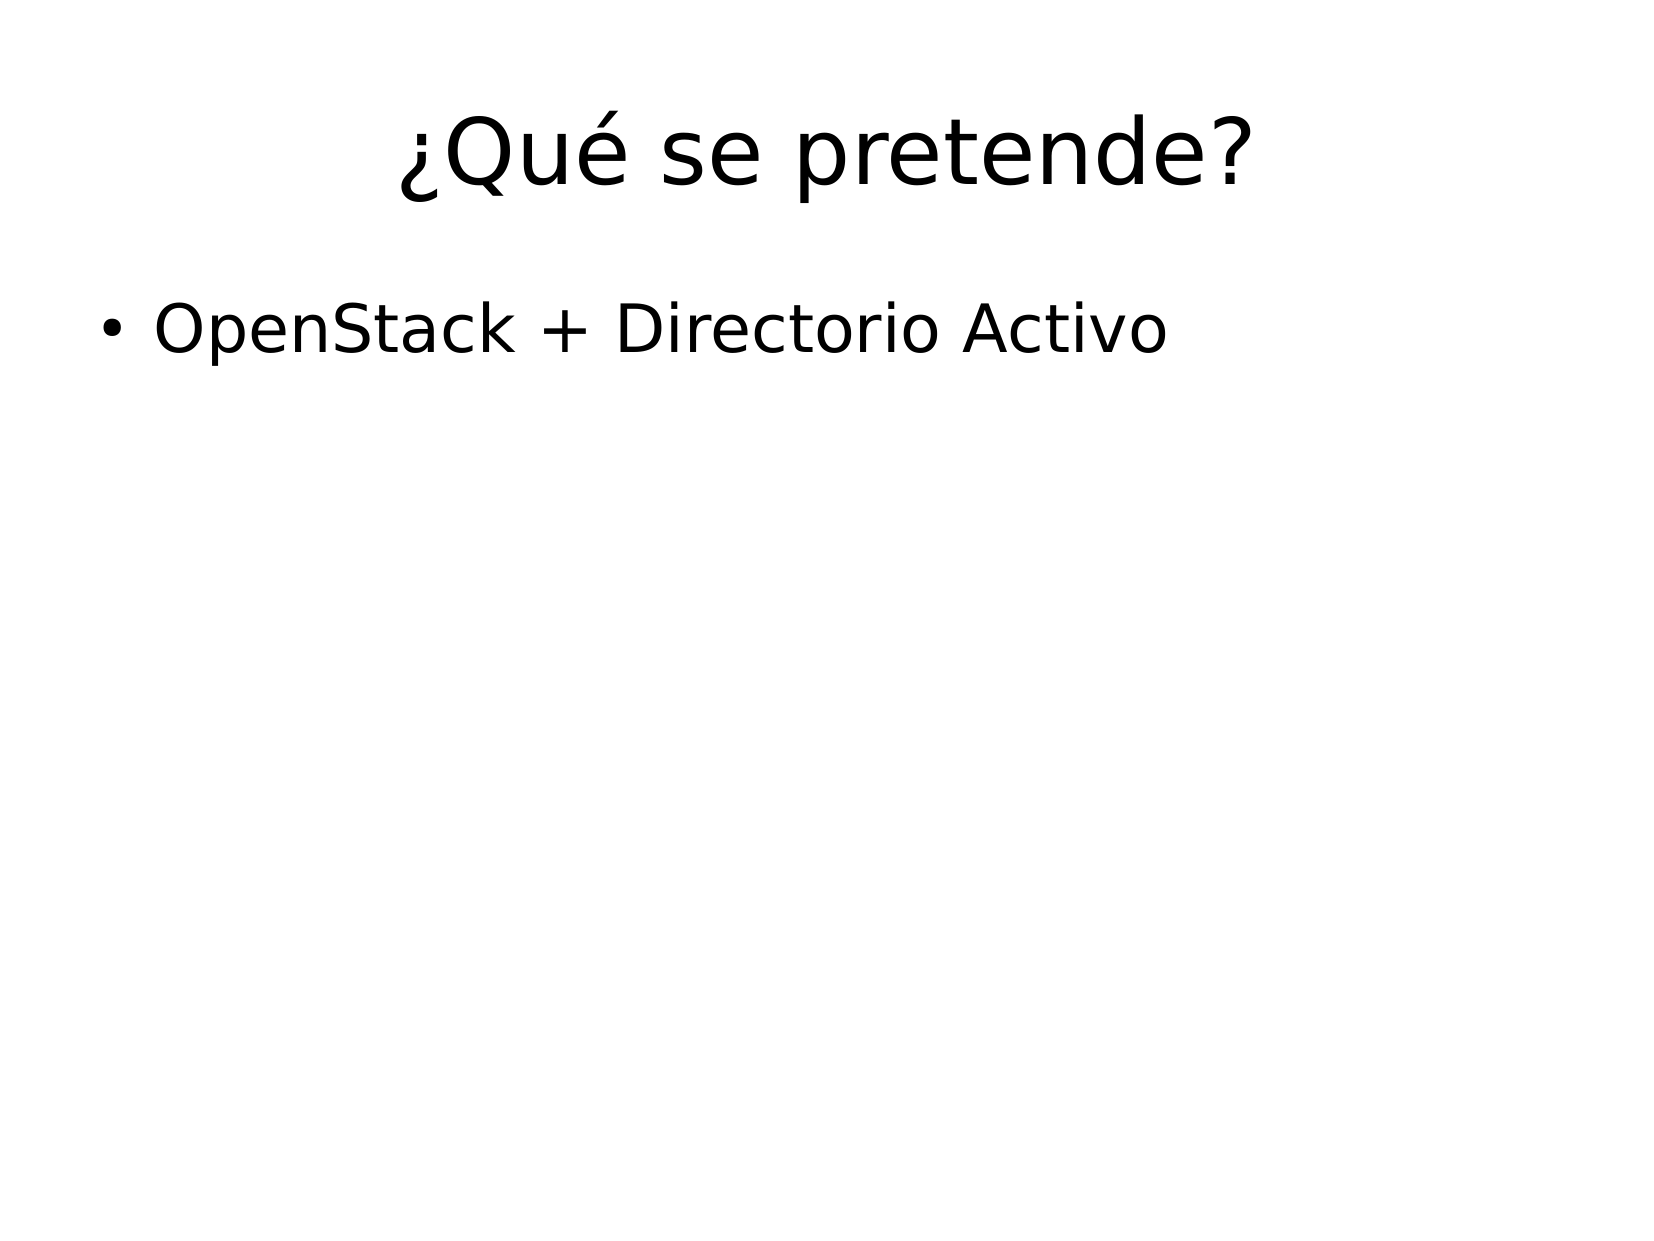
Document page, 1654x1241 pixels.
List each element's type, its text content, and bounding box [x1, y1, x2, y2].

title ¿Qué se pretende? [82, 49, 1571, 257]
list OpenStack + Directorio Activo [82, 290, 1571, 1010]
